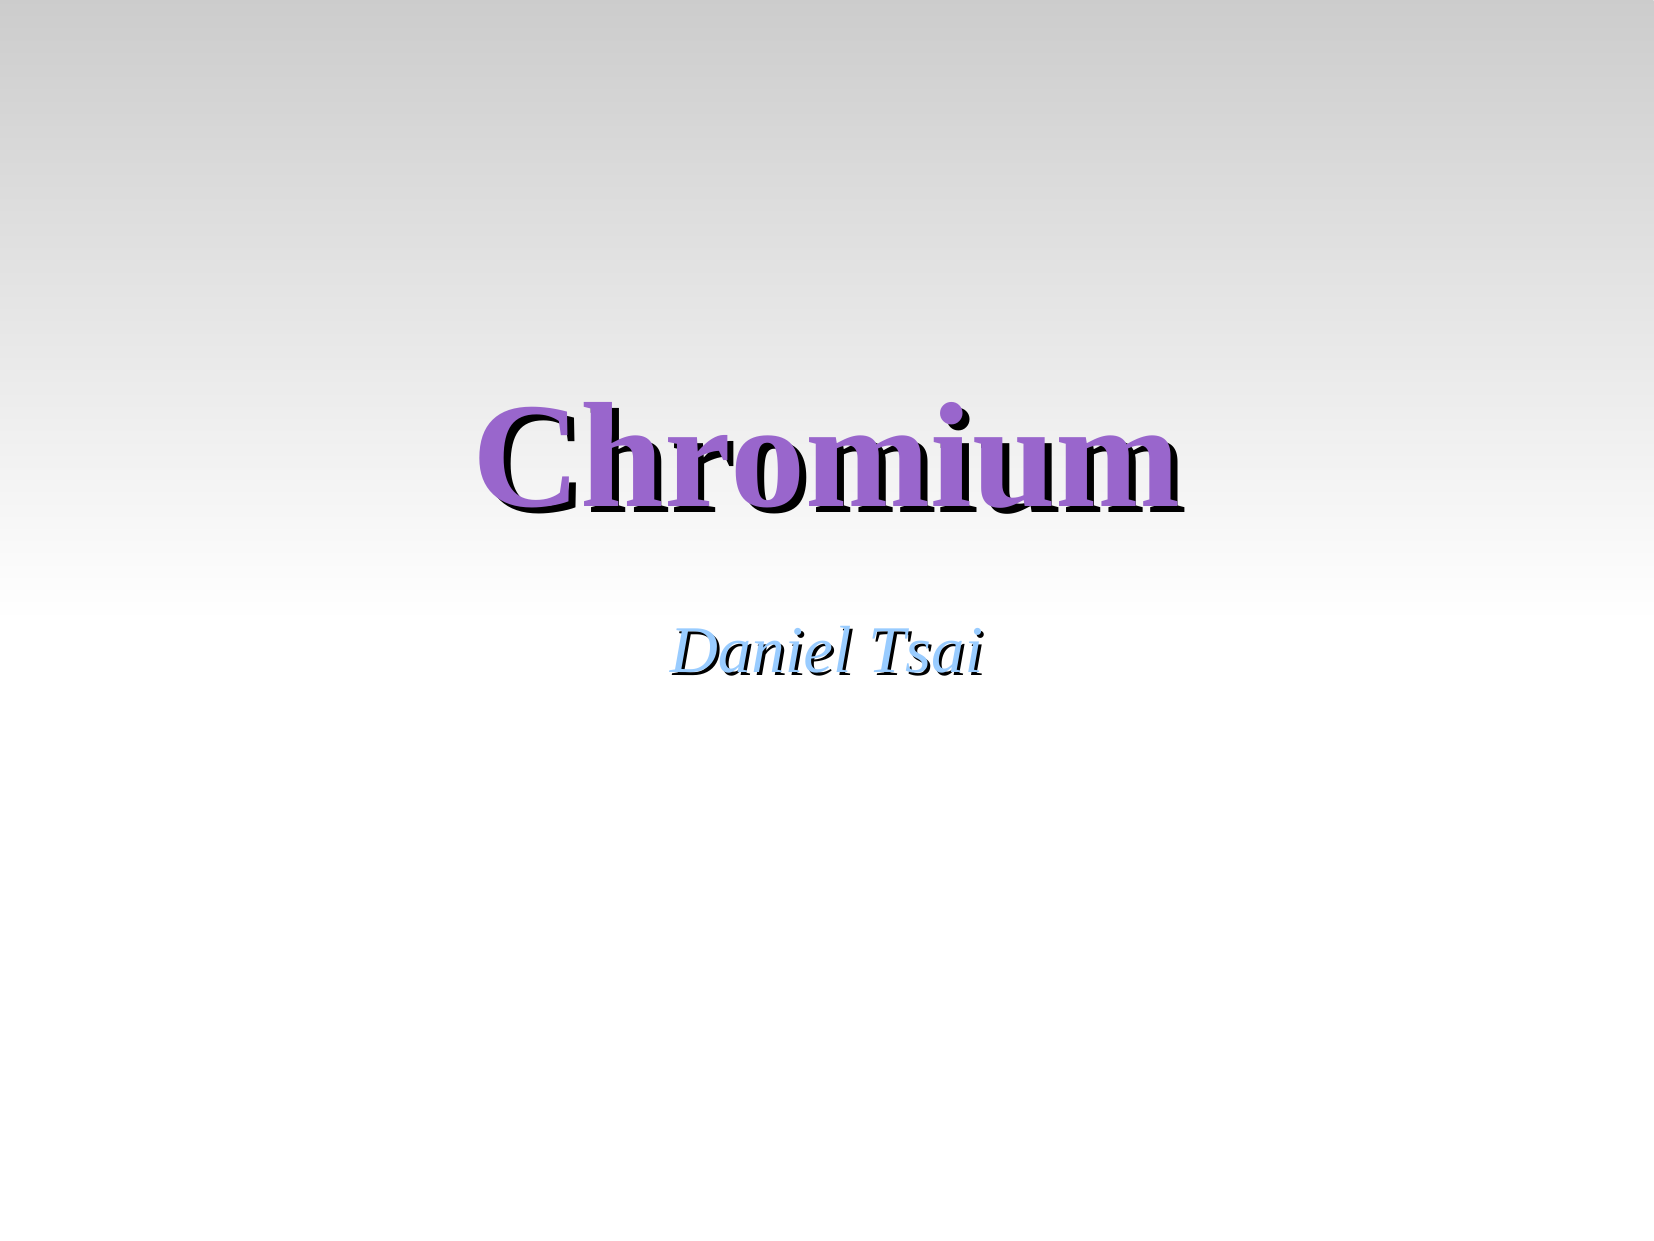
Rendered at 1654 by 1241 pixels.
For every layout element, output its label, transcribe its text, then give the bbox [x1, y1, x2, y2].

subtitle Chromium Daniel Tsai [82, 56, 1571, 1102]
